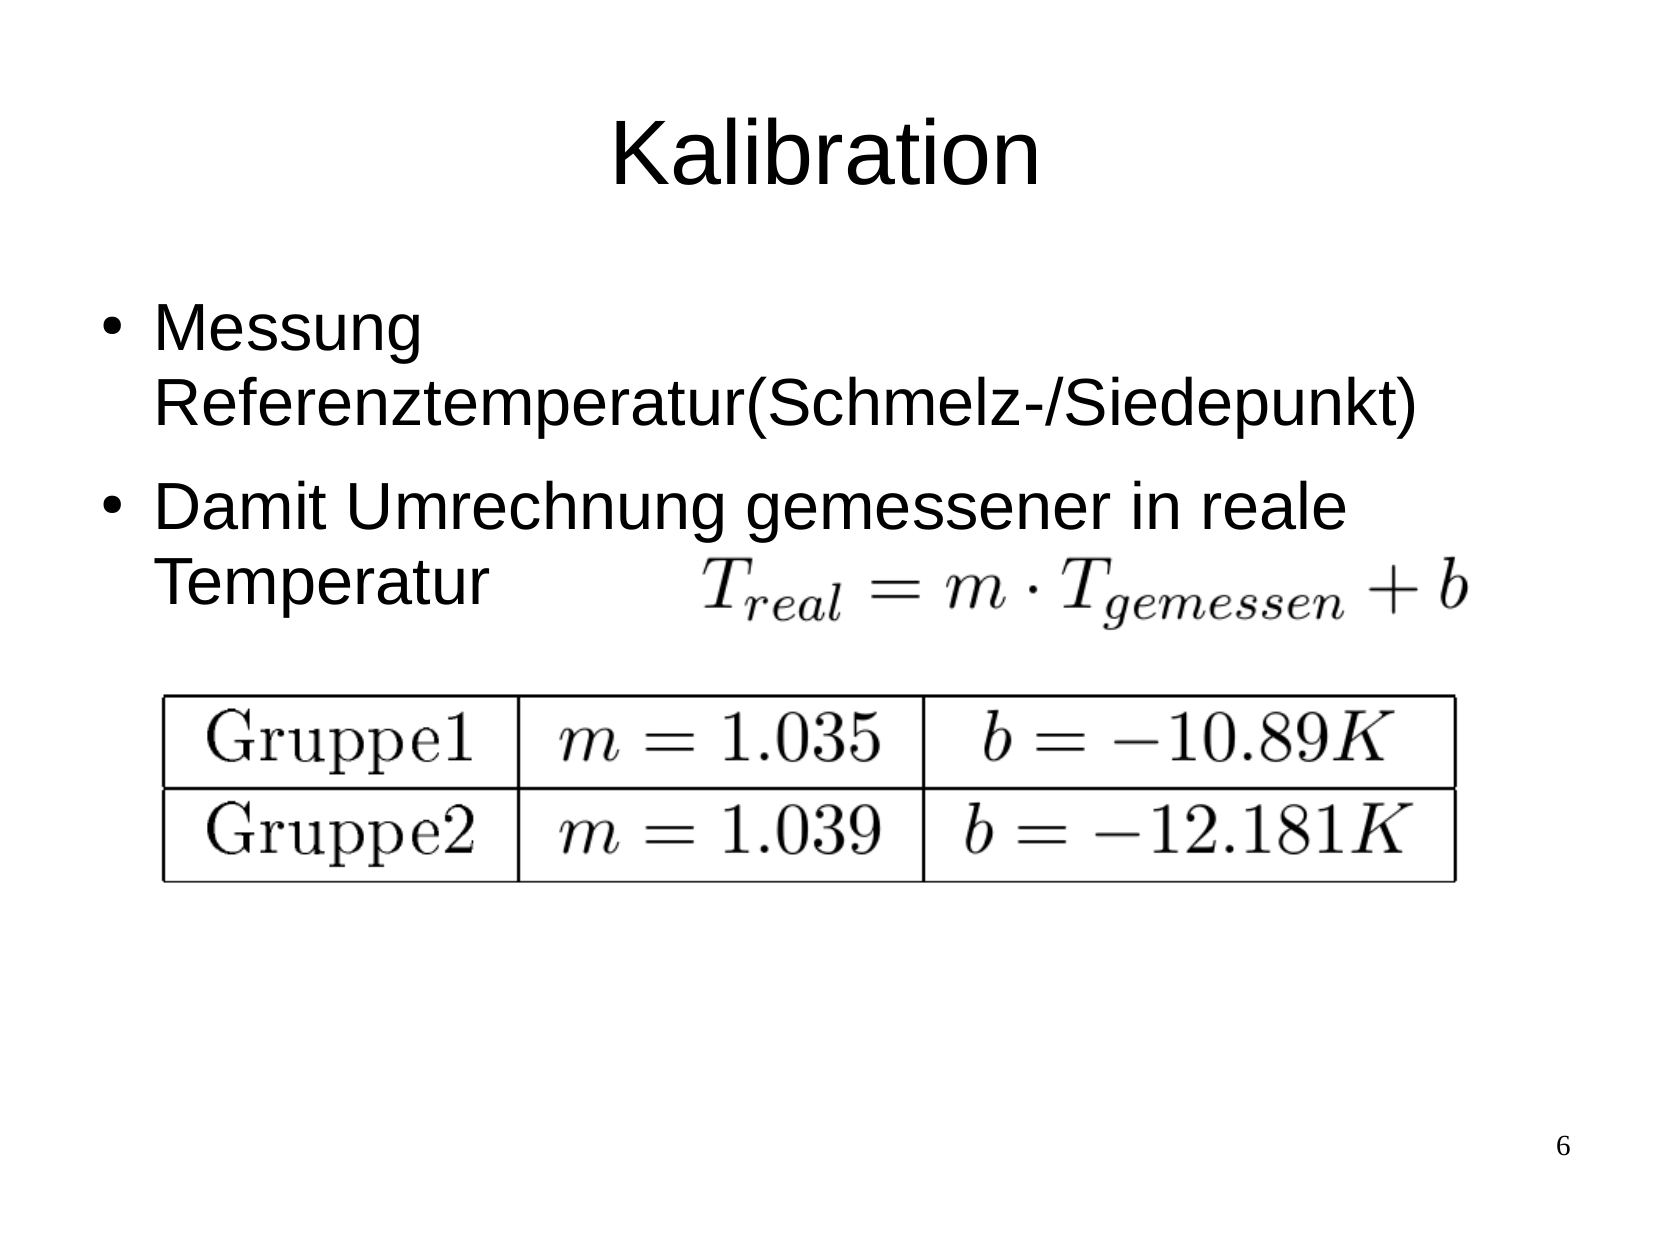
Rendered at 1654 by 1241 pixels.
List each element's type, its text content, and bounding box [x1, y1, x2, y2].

picture [156, 690, 1465, 886]
list Messung Referenztemperatur(Schmelz-/Siedepunkt) Damit Umrechnung gemessener in reale Temperatur [82, 290, 1571, 662]
picture [701, 551, 1477, 638]
title Kalibration [82, 49, 1571, 257]
